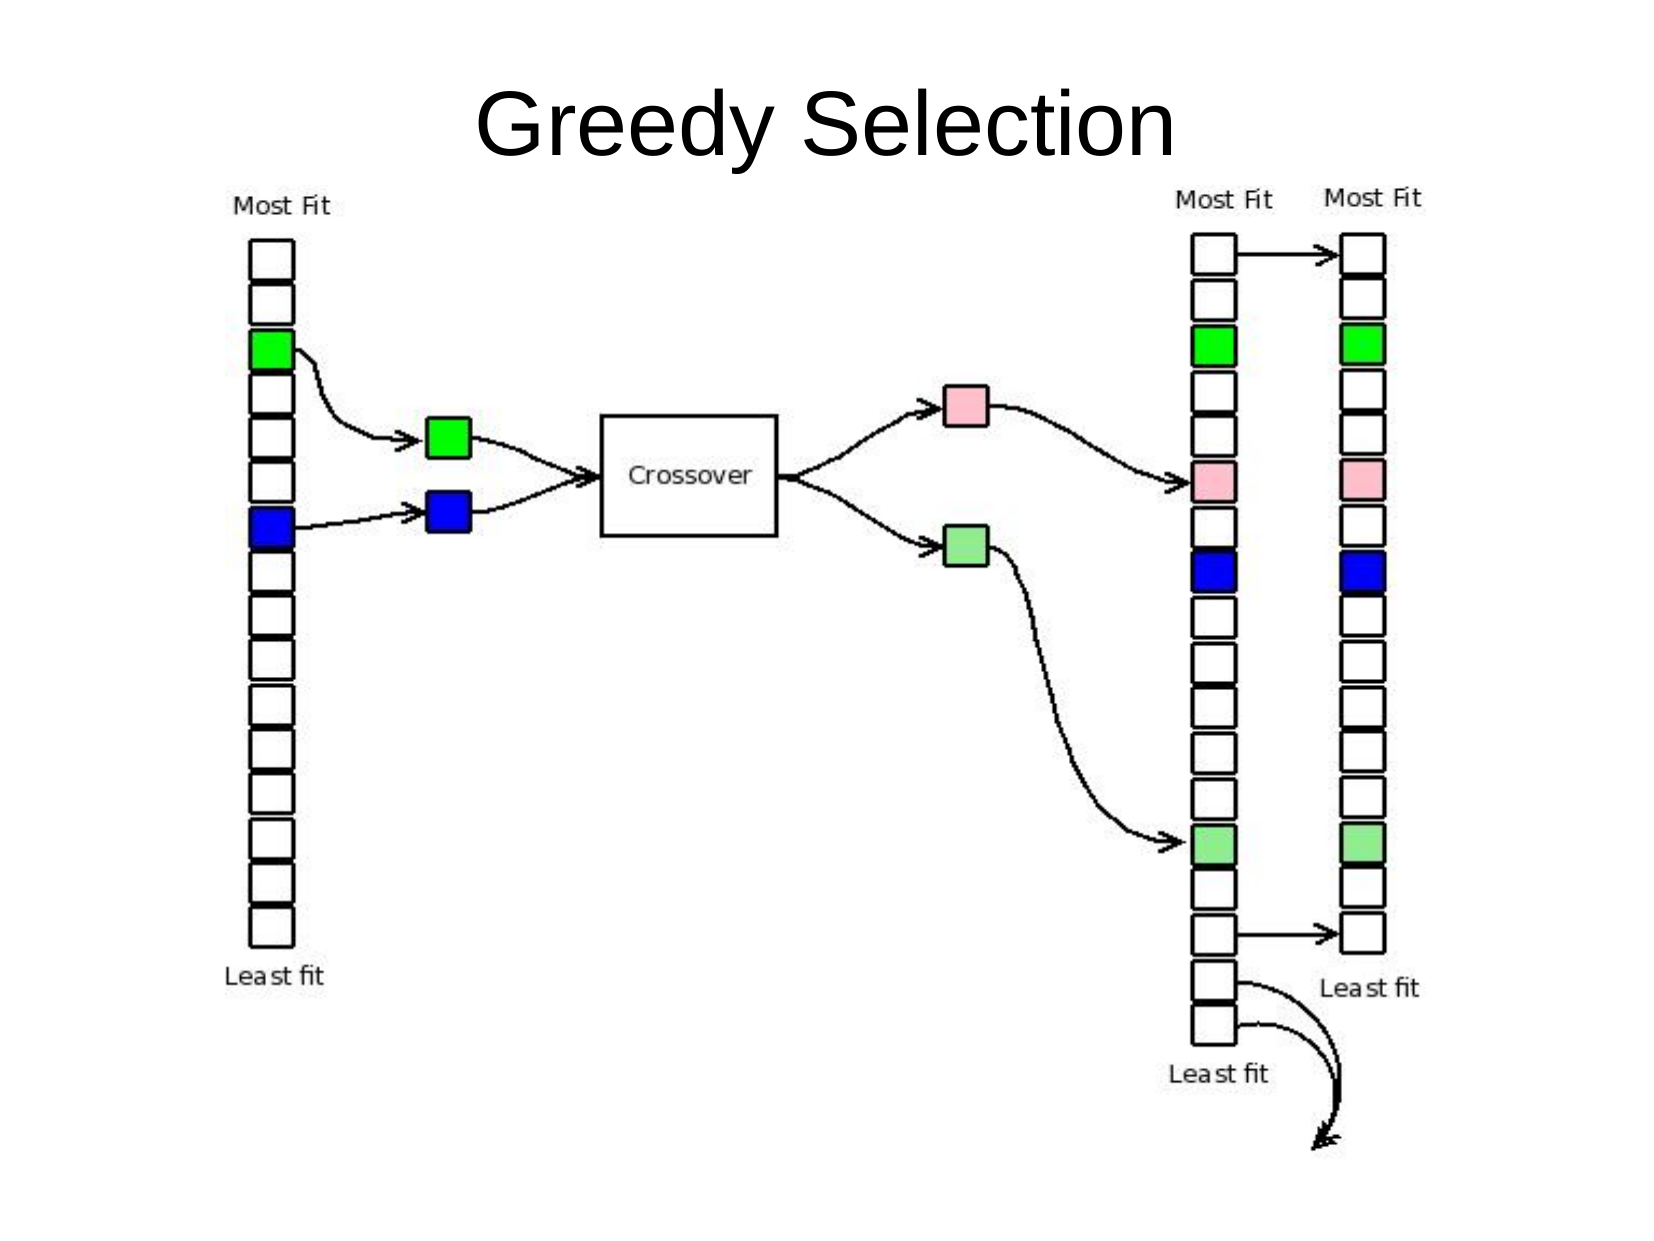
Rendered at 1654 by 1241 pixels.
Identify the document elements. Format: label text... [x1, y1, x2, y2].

picture [225, 185, 1426, 1163]
title Greedy Selection [82, 27, 1571, 220]
